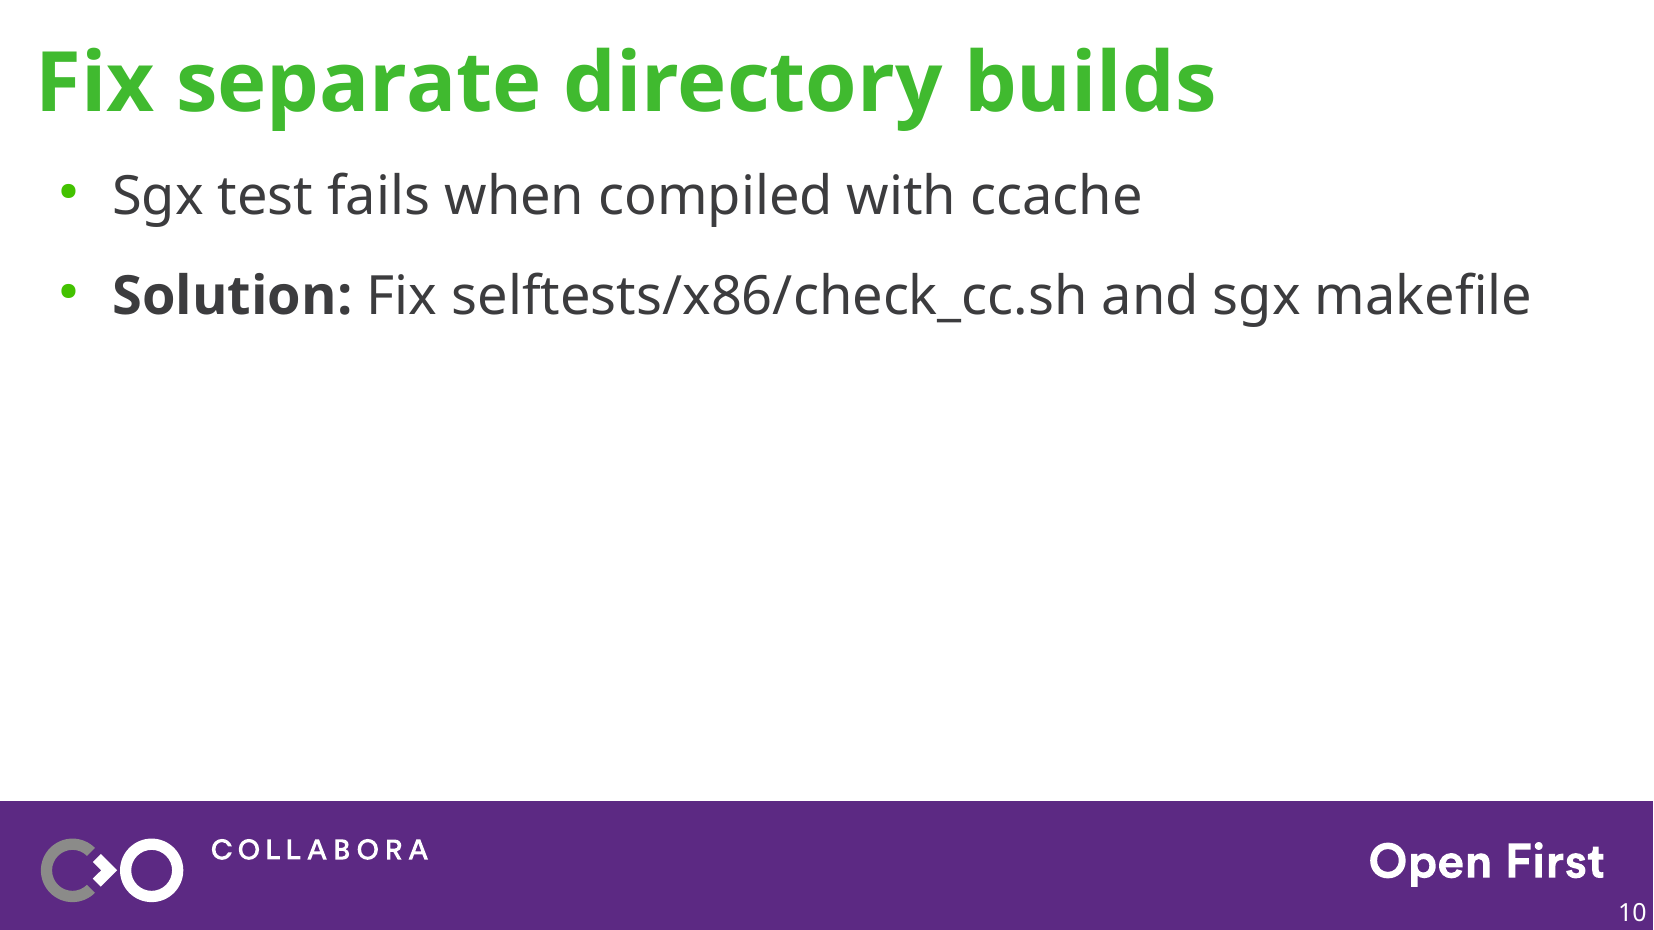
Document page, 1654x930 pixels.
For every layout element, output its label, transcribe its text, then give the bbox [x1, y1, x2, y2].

list Sgx test fails when compiled with ccache Solution: Fix selftests/x86/check_cc.sh and sgx makefile [41, 160, 1613, 804]
title Fix separate directory builds [35, 28, 1608, 192]
